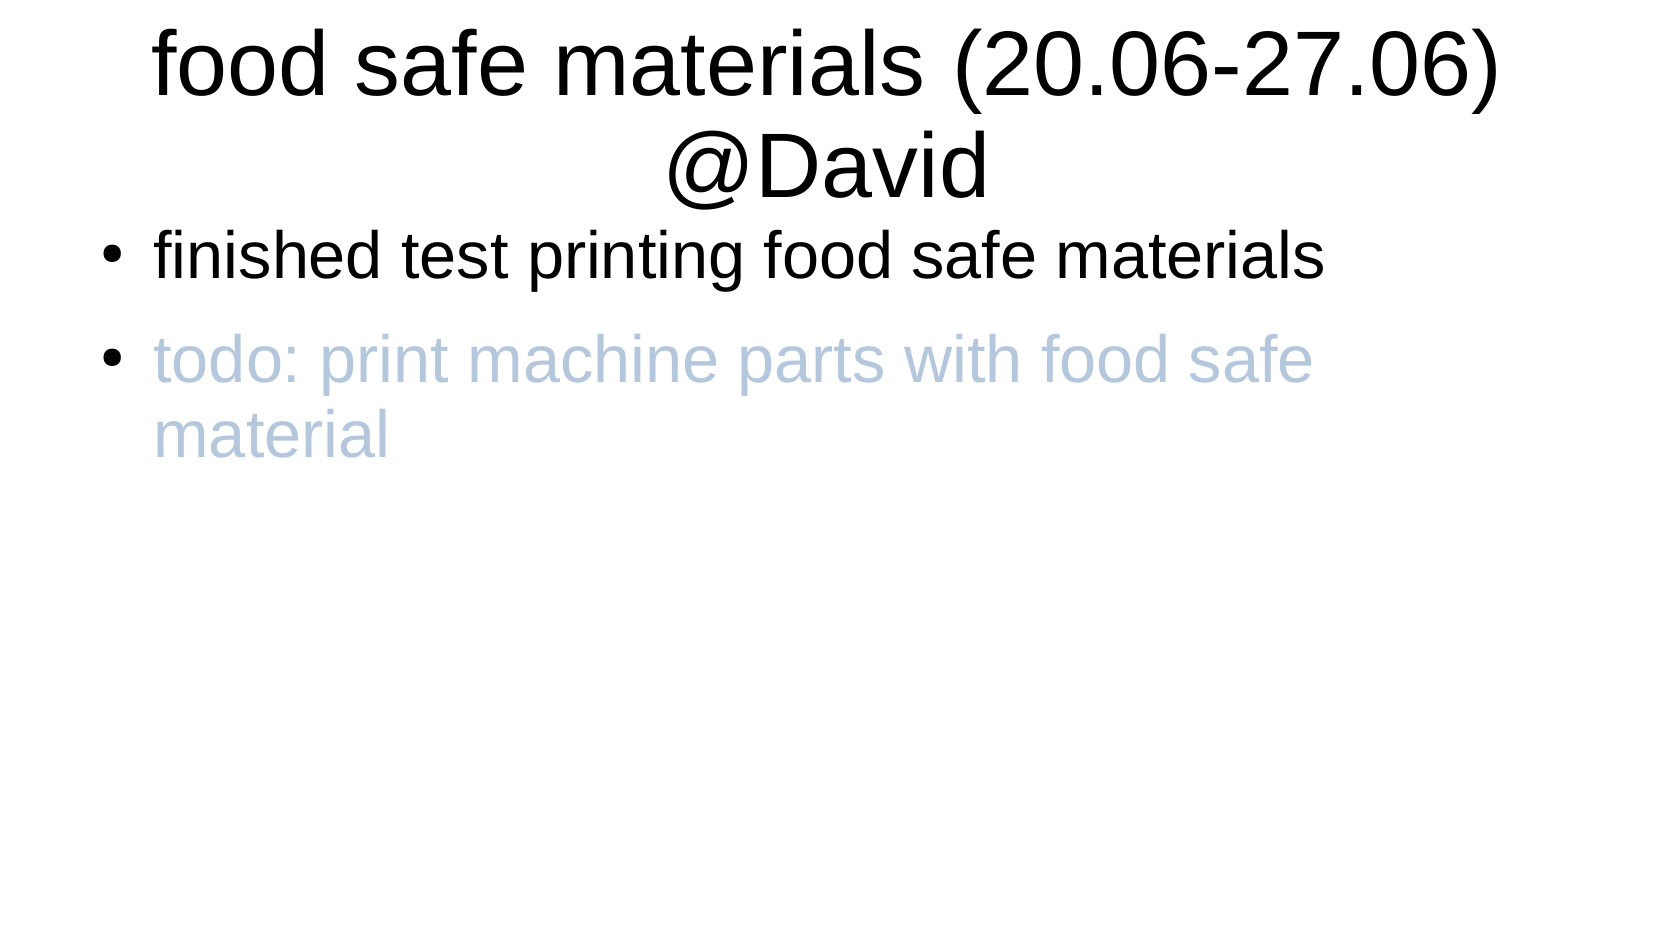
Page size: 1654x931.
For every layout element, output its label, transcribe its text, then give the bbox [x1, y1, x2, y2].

title food safe materials (20.06-27.06) @David [82, 12, 1571, 217]
list finished test printing food safe materials todo: print machine parts with food safe material [82, 217, 1571, 758]
